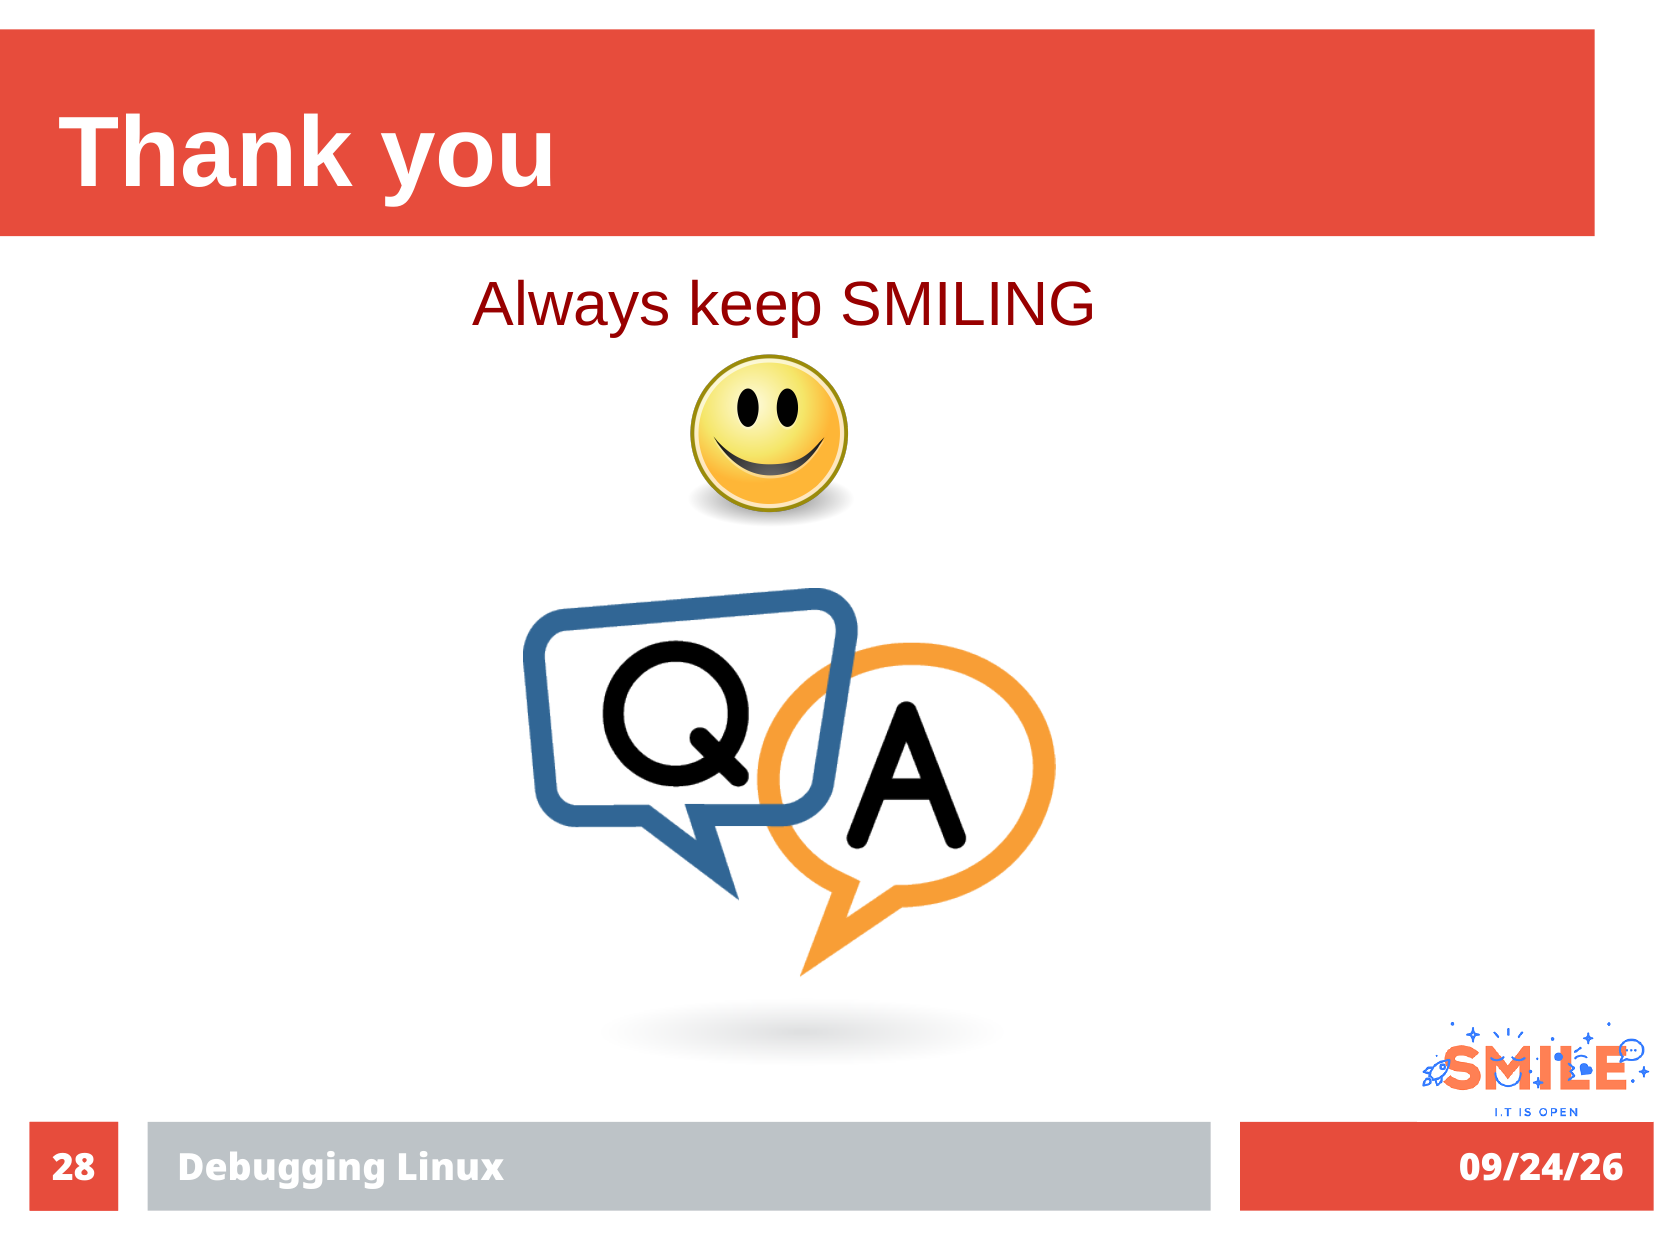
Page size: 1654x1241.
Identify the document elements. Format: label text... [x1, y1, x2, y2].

picture [666, 335, 870, 539]
picture [523, 588, 1056, 1067]
text_box Thank you [58, 58, 1595, 207]
picture [1417, 1019, 1653, 1122]
text_box Always keep SMILING [241, 248, 1330, 548]
